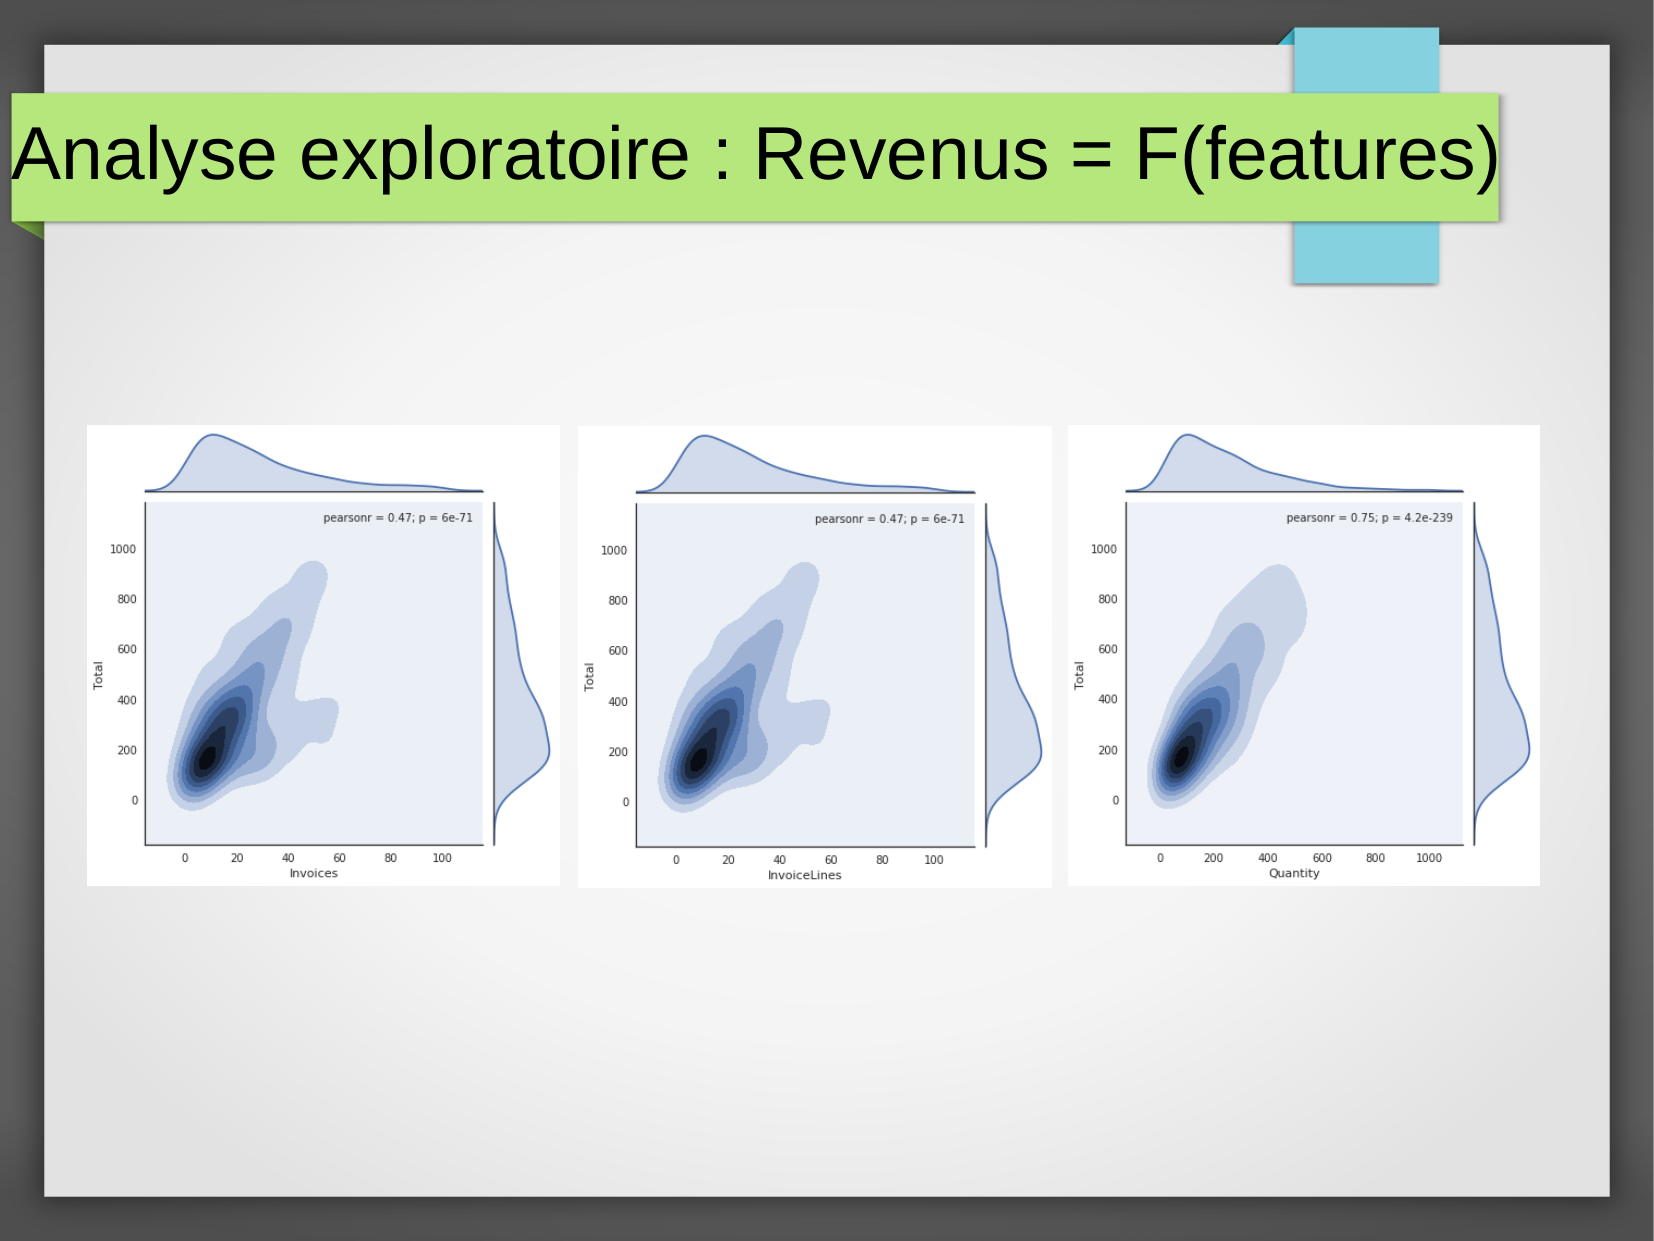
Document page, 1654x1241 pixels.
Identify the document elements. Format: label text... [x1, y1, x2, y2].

picture [0, 0, 1654, 1241]
title Analyse exploratoire : Revenus = F(features) [11, 69, 1524, 238]
